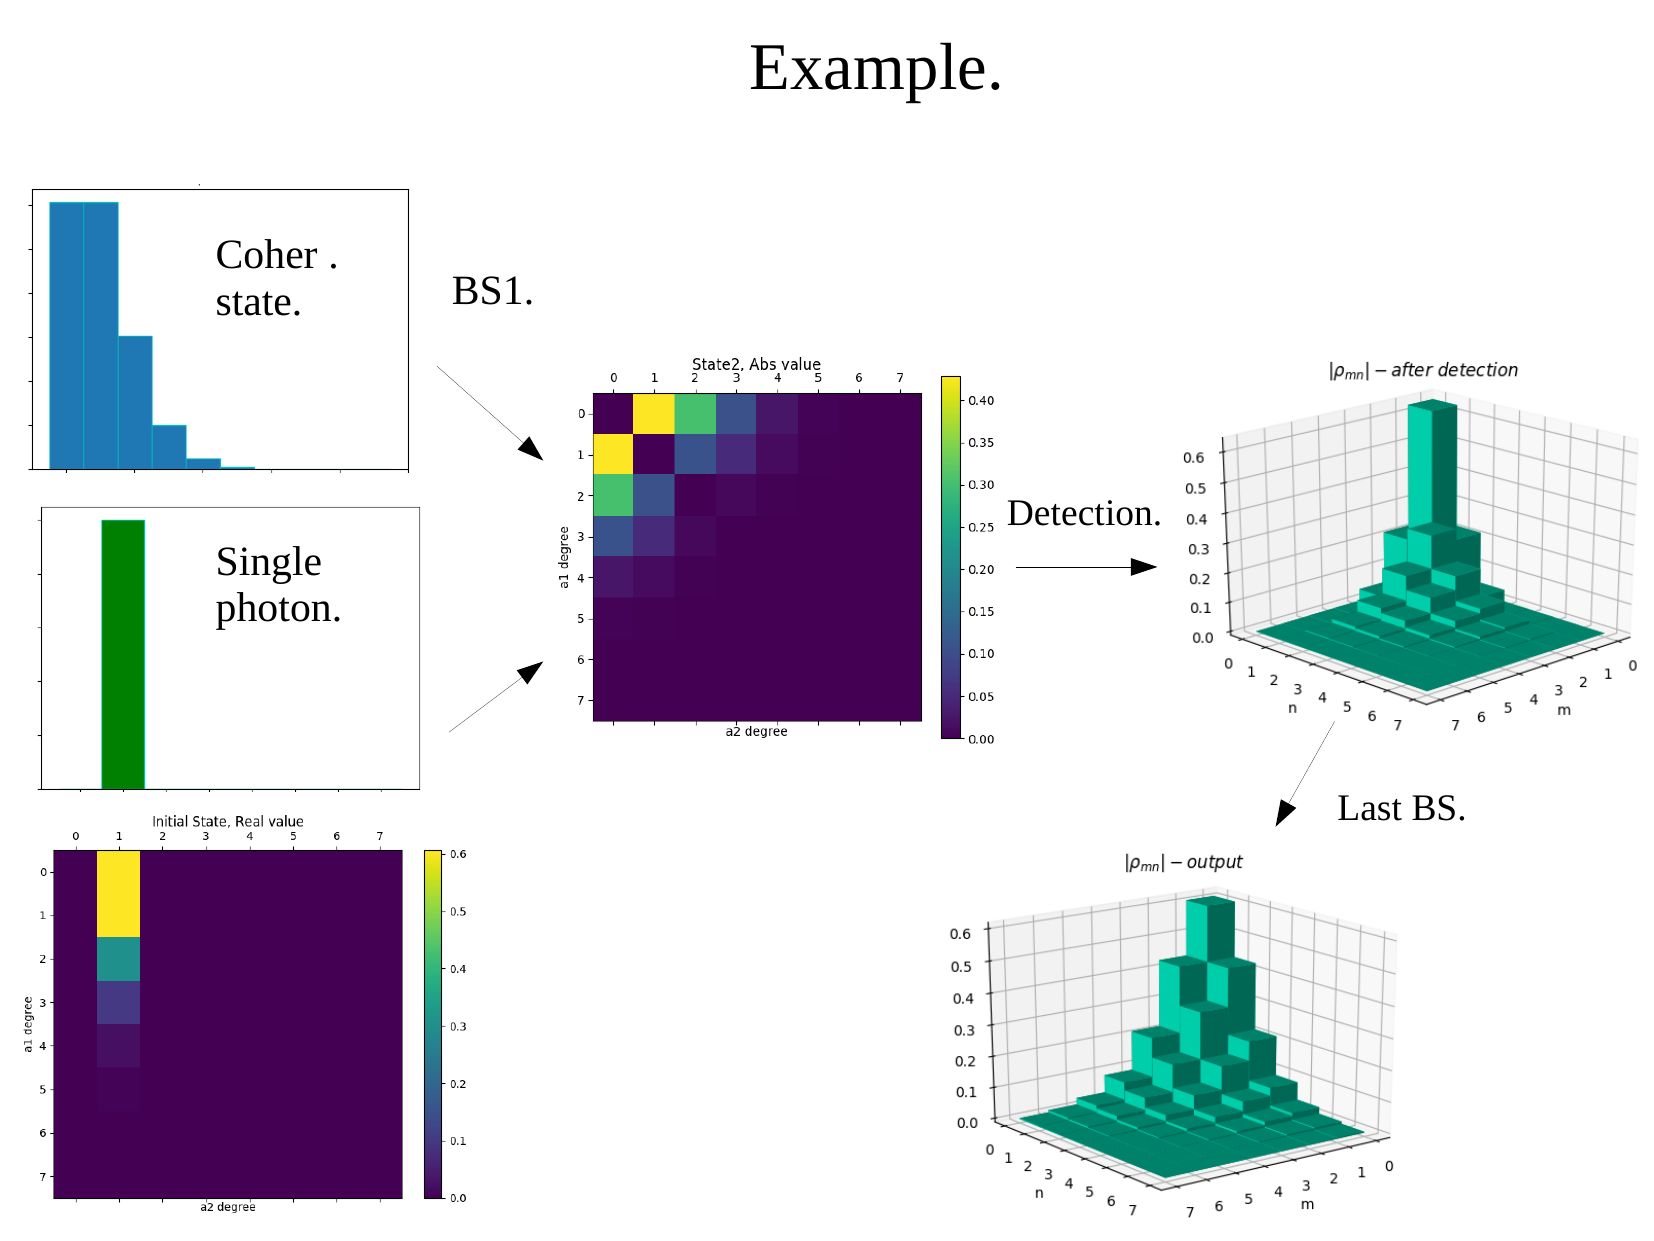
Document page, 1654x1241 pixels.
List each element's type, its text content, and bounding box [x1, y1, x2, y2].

text_box Coher . state. [200, 224, 367, 378]
text_box Single photon. [200, 530, 378, 638]
picture [1175, 342, 1654, 740]
picture [944, 850, 1406, 1223]
text_box Example. [735, 22, 1033, 119]
text_box BS1. [437, 259, 556, 321]
picture [23, 808, 473, 1217]
picture [35, 503, 426, 792]
text_box Last BS. [1322, 779, 1524, 839]
text_box Detection. [992, 484, 1175, 544]
picture [545, 347, 1016, 746]
picture [26, 184, 414, 473]
